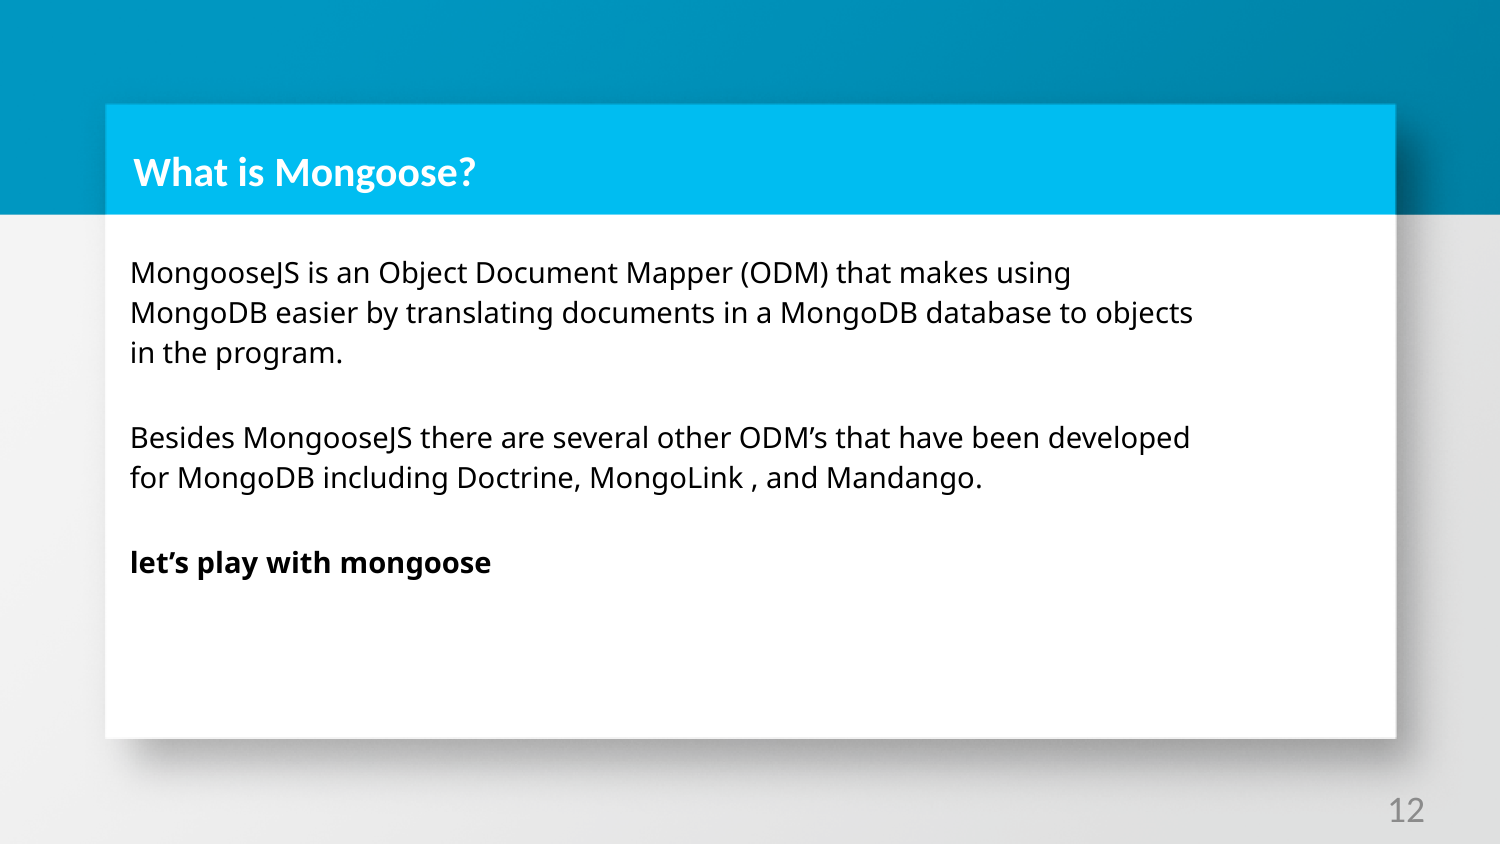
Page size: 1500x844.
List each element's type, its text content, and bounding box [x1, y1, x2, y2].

text_box MongooseJS is an Object Document Mapper (ODM) that makes using MongoDB easier by translating documents in a MongoDB database to objects in the program. Besides MongooseJS there are several other ODM’s that have been developed for MongoDB including Doctrine, MongoLink , and Mandango. let’s play with mongoose [115, 245, 1216, 700]
title What is Mongoose? [131, 142, 1066, 246]
picture [0, 215, 1500, 844]
